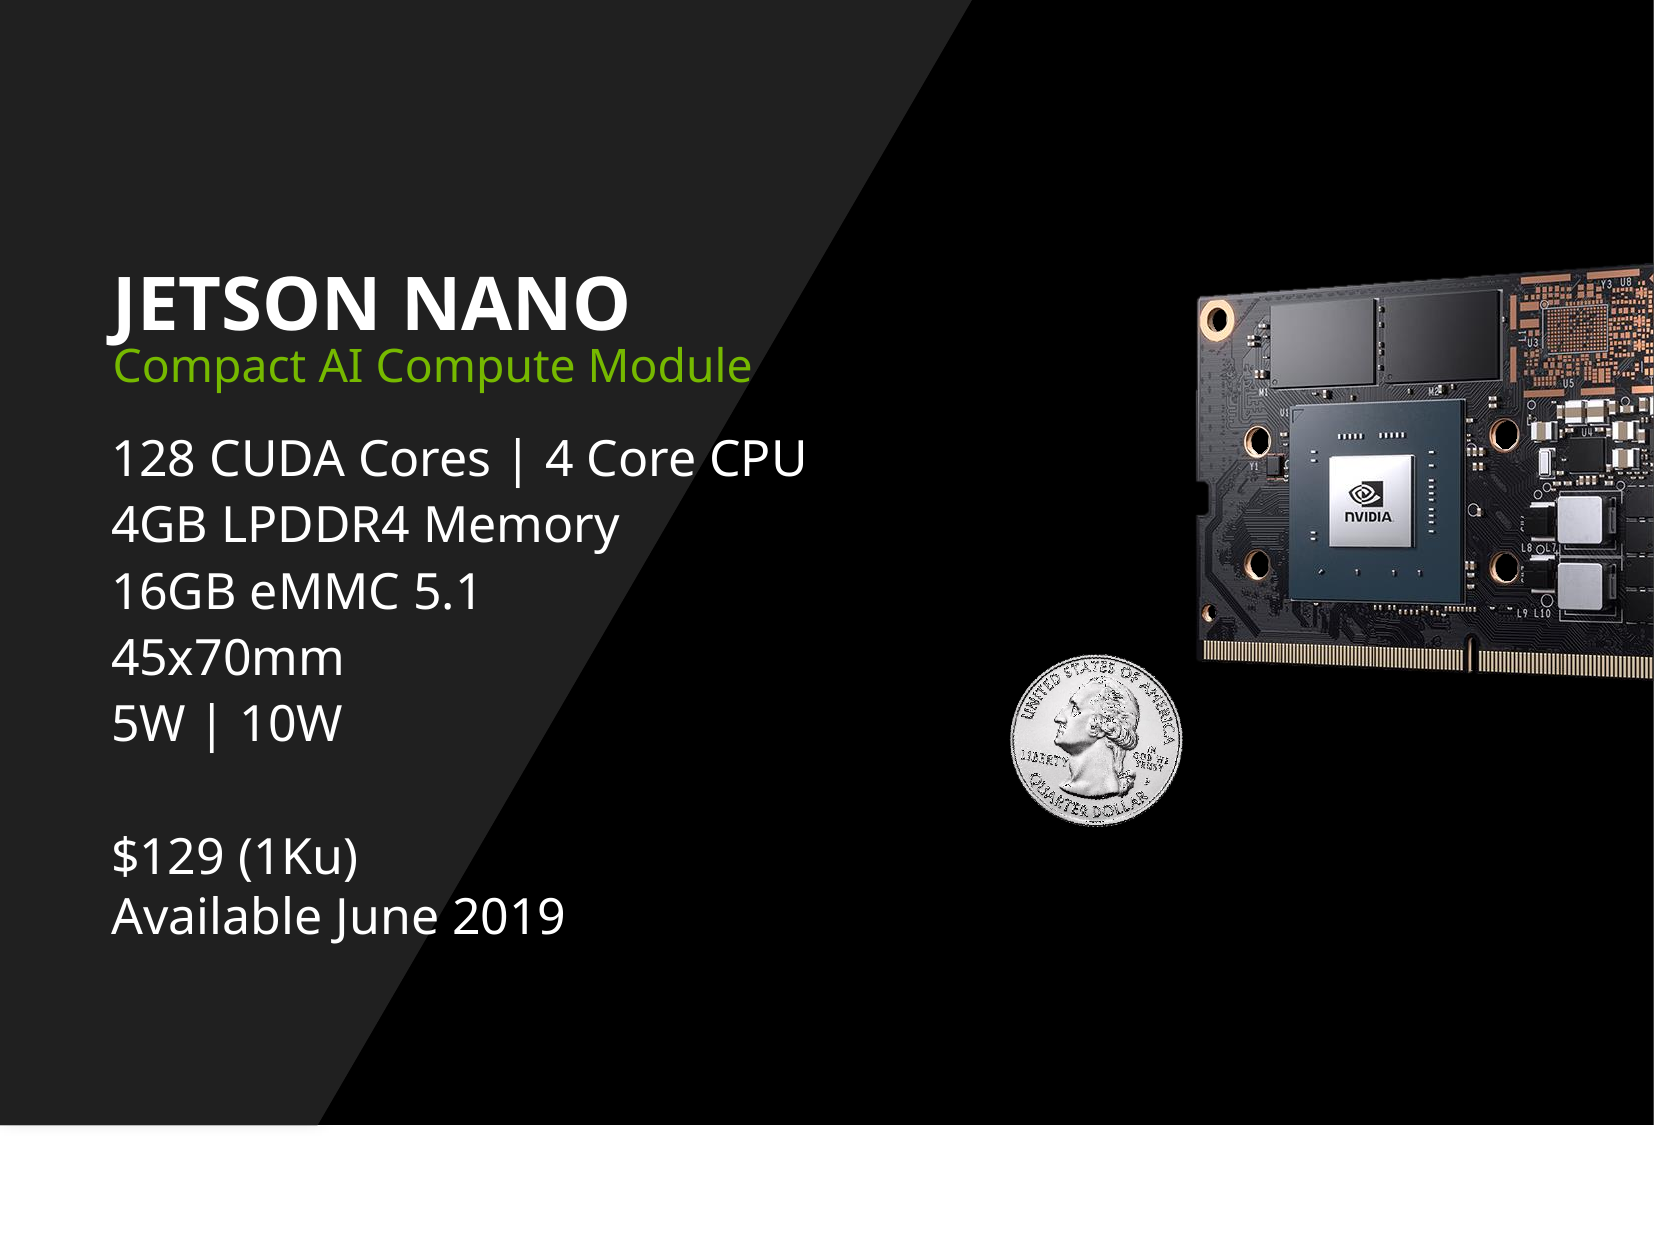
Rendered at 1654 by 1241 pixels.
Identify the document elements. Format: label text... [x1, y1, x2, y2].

text_box 16GB eMMC 5.1 [110, 555, 455, 614]
text_box 5W | 10W [110, 688, 332, 747]
text_box [1003, 695, 1654, 1125]
text_box Compact AI Compute Module [112, 333, 710, 388]
text_box 4GB LPDDR4 Memory [110, 489, 575, 548]
text_box $129 (1Ku) [110, 821, 350, 880]
text_box Available June 2019 [110, 881, 557, 940]
text_box 128 CUDA Cores | 4 Core CPU [110, 423, 773, 482]
text_box [1003, 0, 1654, 632]
text_box [0, 0, 972, 1126]
text_box 45x70mm [110, 621, 325, 680]
picture [0, 0, 1654, 1147]
text_box JETSON NANO [112, 250, 599, 333]
